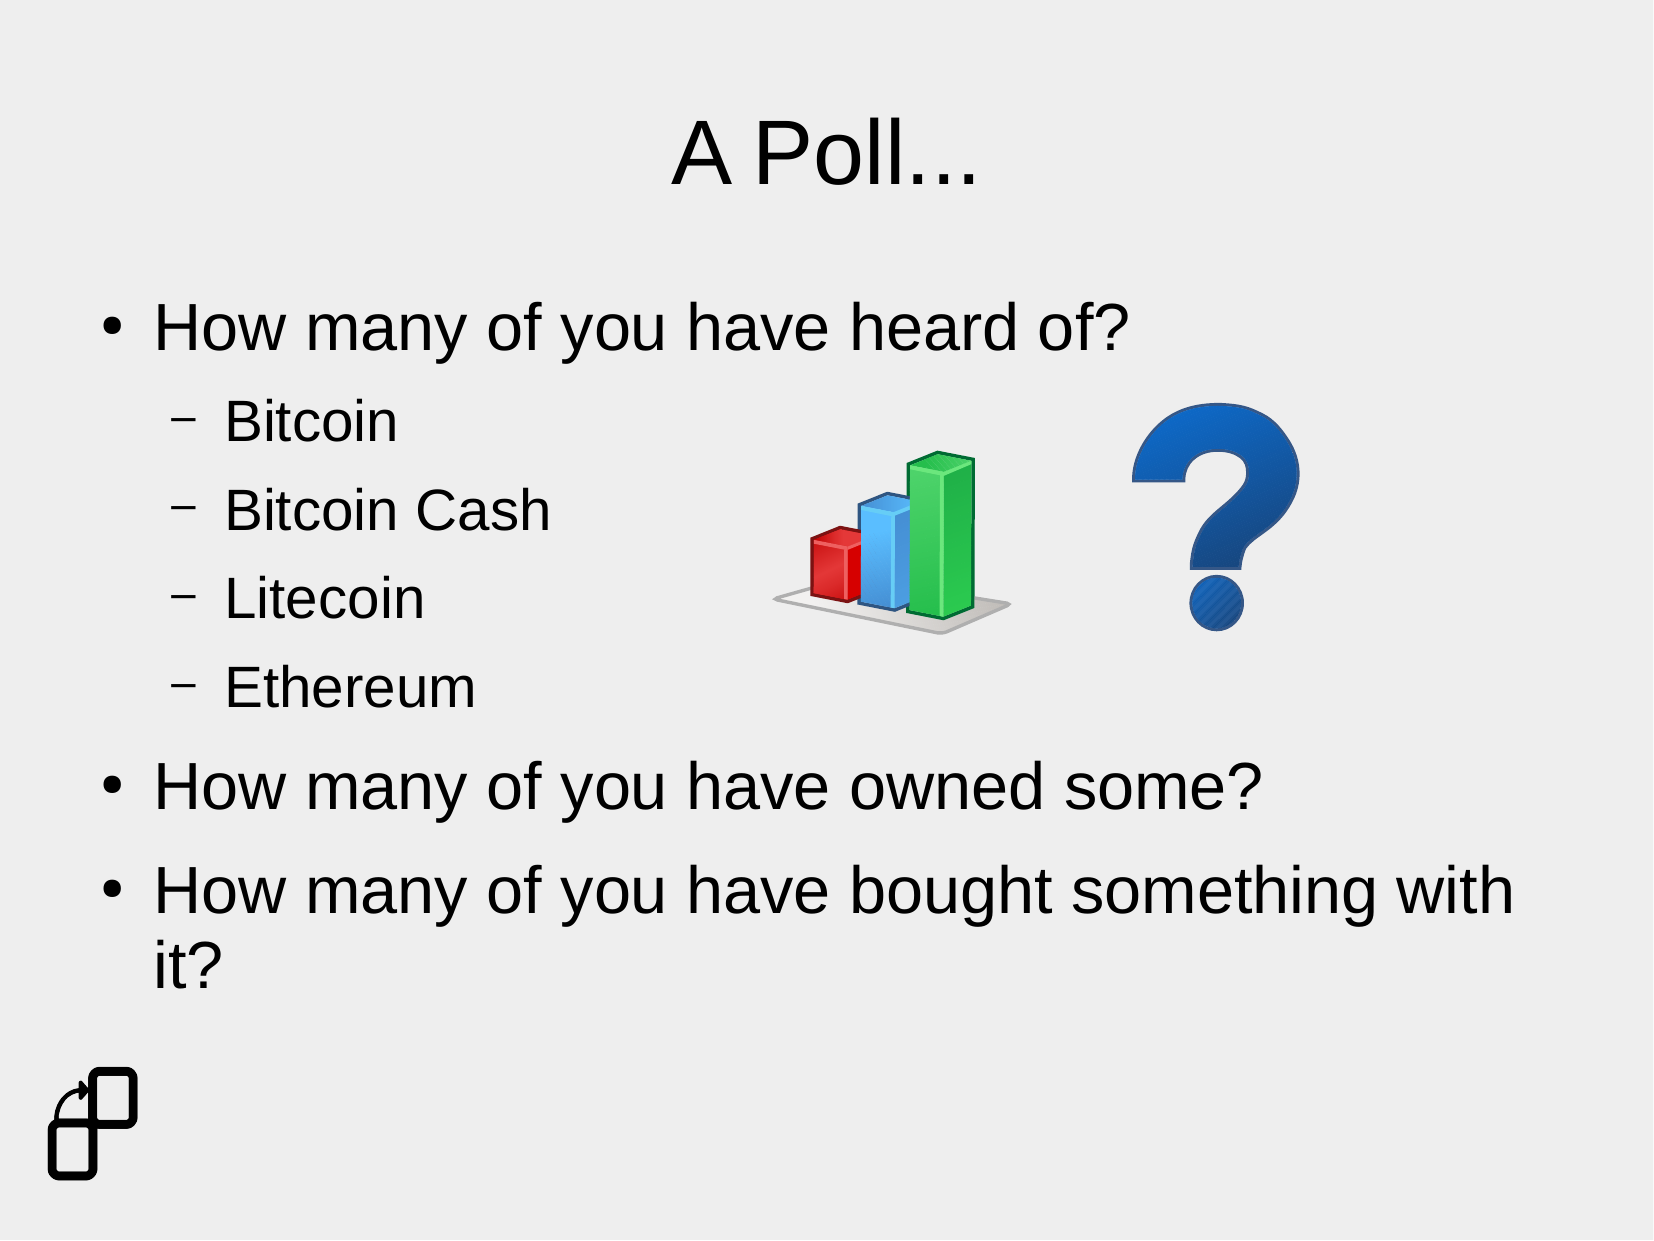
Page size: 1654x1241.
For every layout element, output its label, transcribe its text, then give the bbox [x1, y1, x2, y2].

list How many of you have heard of? Bitcoin Bitcoin Cash Litecoin Ethereum How many of you have owned some? How many of you have bought something with it? [82, 290, 1571, 1010]
title A Poll... [82, 49, 1571, 257]
picture [30, 1062, 153, 1186]
picture [1065, 360, 1381, 676]
picture [764, 427, 1021, 661]
